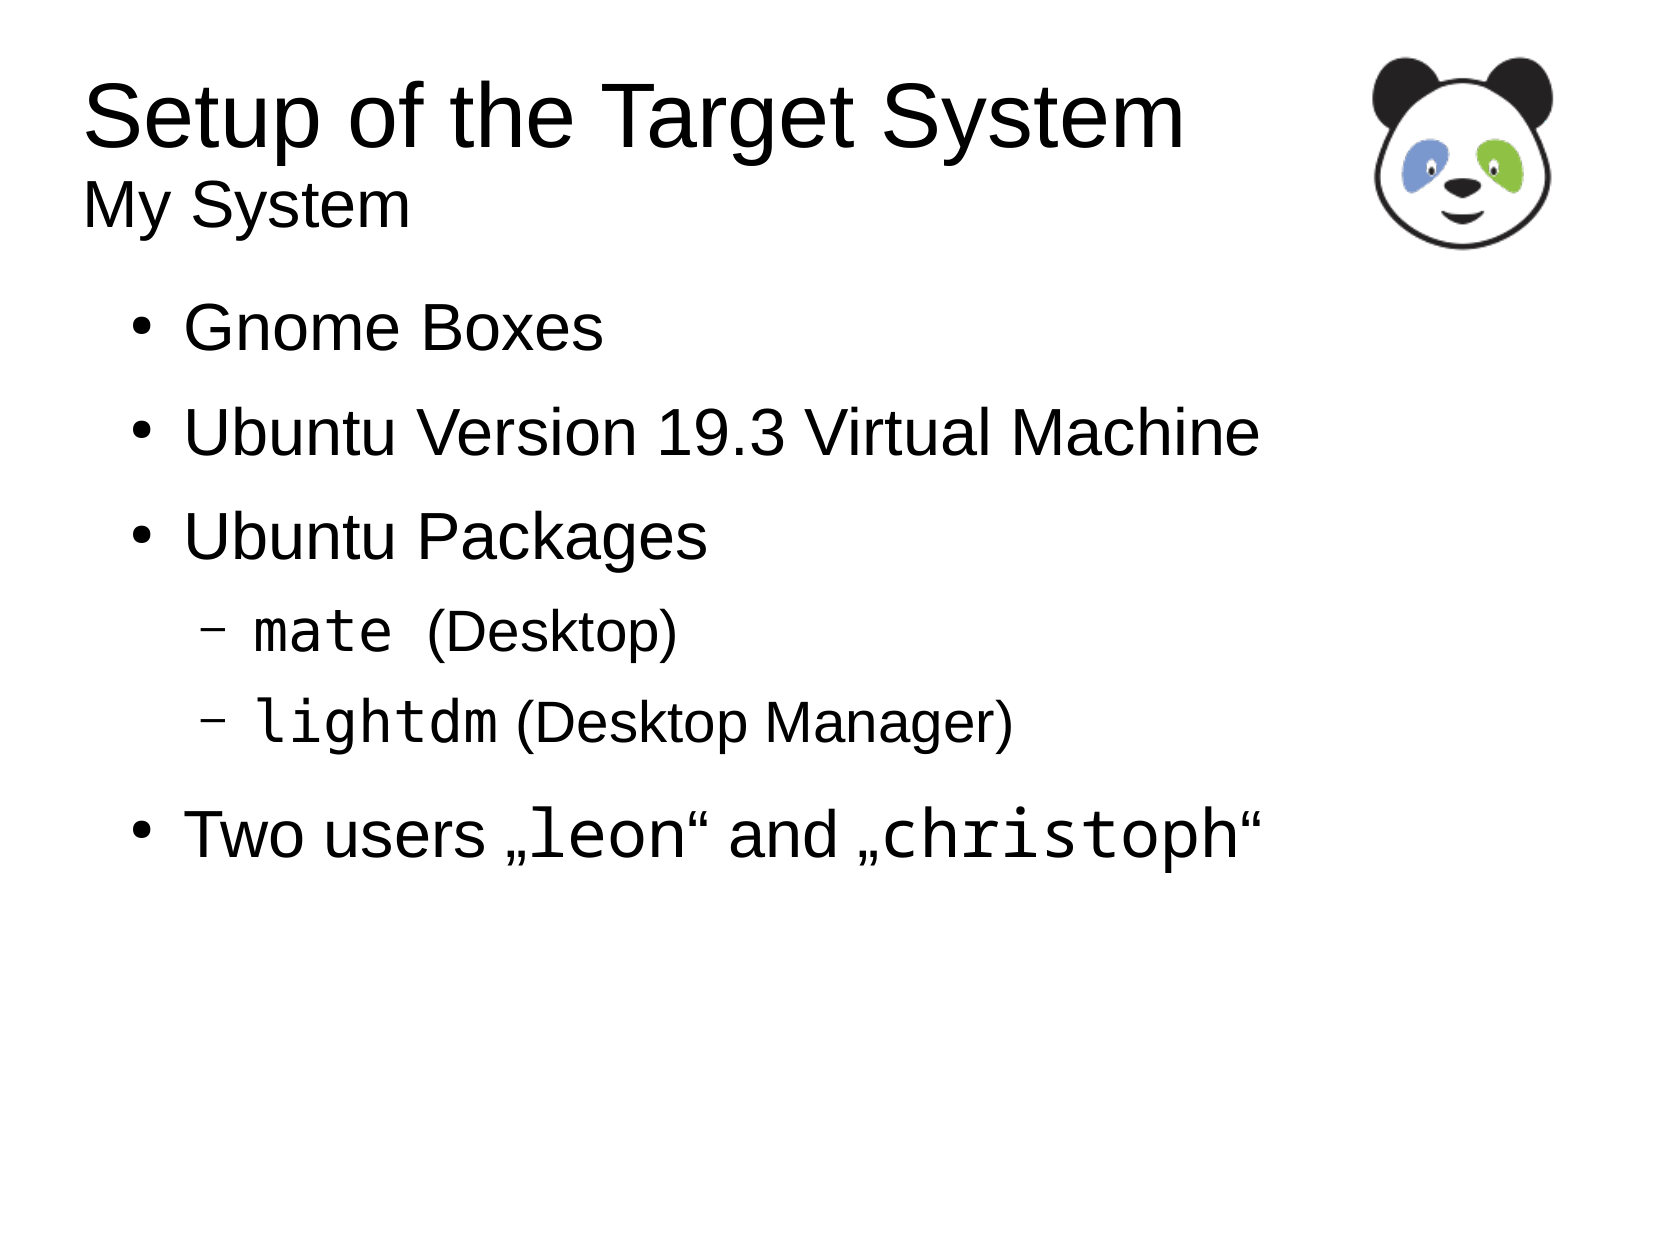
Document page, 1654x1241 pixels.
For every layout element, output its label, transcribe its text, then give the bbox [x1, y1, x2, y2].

list Gnome Boxes Ubuntu Version 19.3 Virtual Machine Ubuntu Packages mate (Desktop) lightdm (Desktop Manager) Two users „leon“ and „christoph“ [82, 290, 1571, 1010]
title Setup of the Target System My System [82, 49, 1571, 257]
